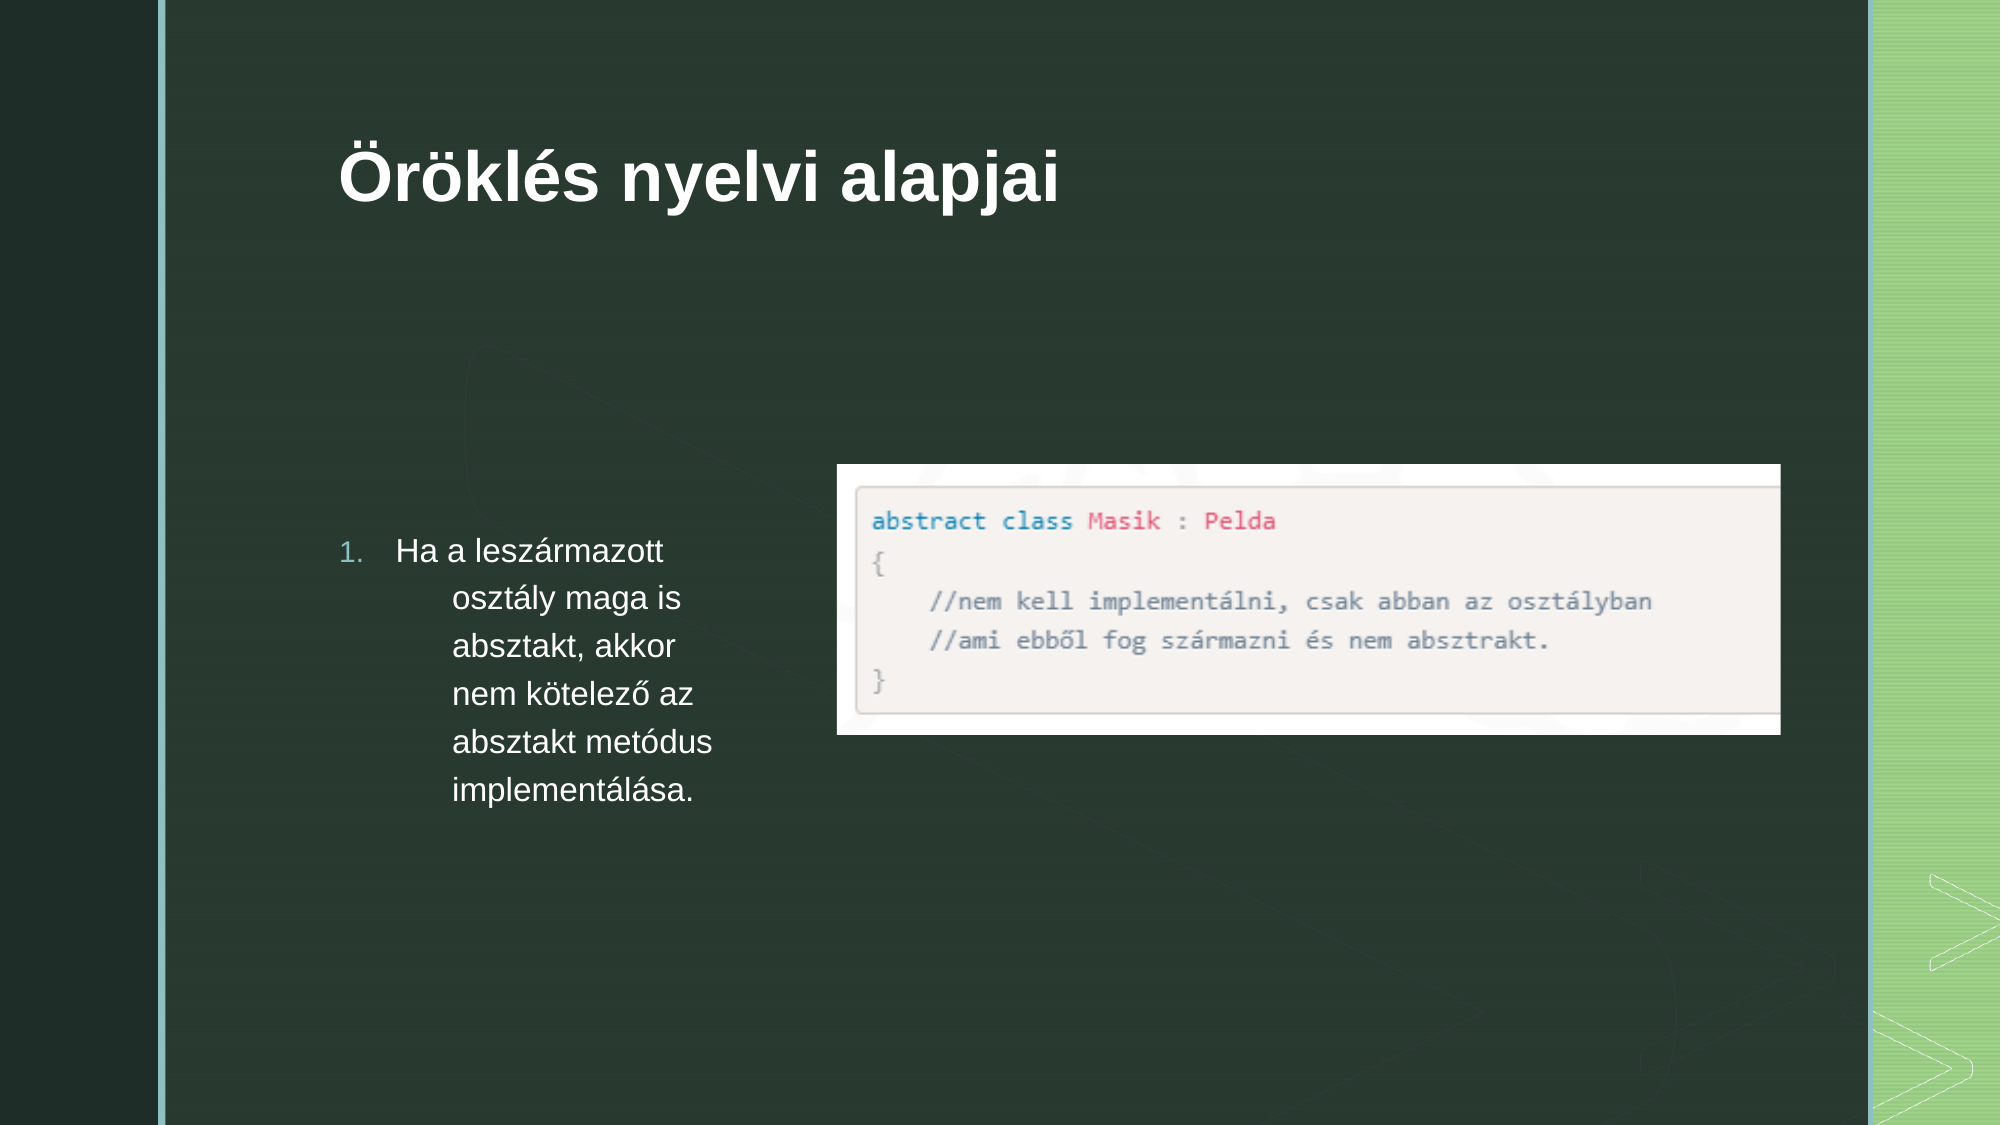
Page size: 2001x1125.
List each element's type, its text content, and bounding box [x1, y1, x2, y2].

picture [836, 464, 1781, 735]
list Ha a leszármazott osztály maga is absztakt, akkor nem kötelező az absztakt metódus implementálása. [324, 336, 761, 993]
text_box [0, 0, 1873, 1125]
title Öröklés nyelvi alapjai [323, 132, 1736, 310]
picture [1873, 0, 2000, 1125]
